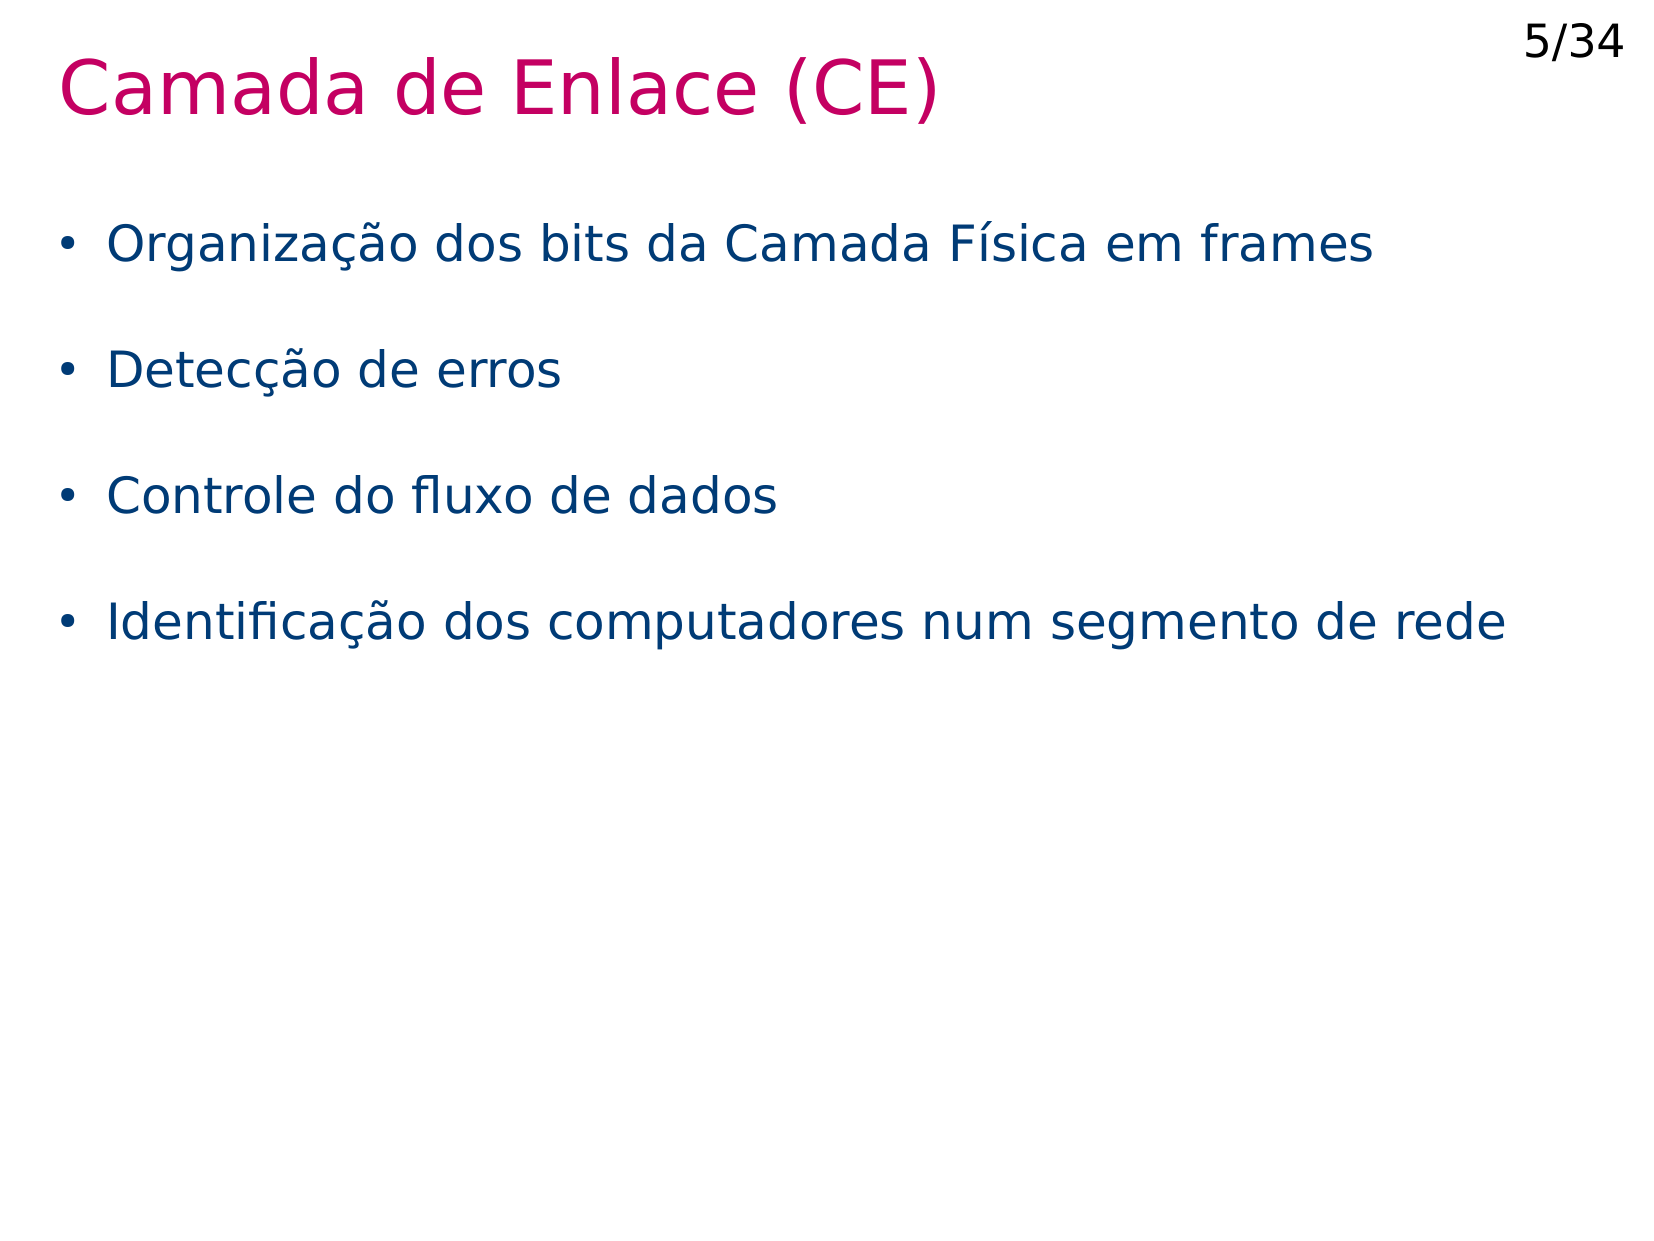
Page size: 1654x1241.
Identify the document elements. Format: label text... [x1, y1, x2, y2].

title Camada de Enlace (CE) [59, 29, 1625, 148]
list Organização dos bits da Camada Física em frames Detecção de erros Controle do fluxo de dados Identificação dos computadores num segmento de rede [59, 206, 1625, 1211]
